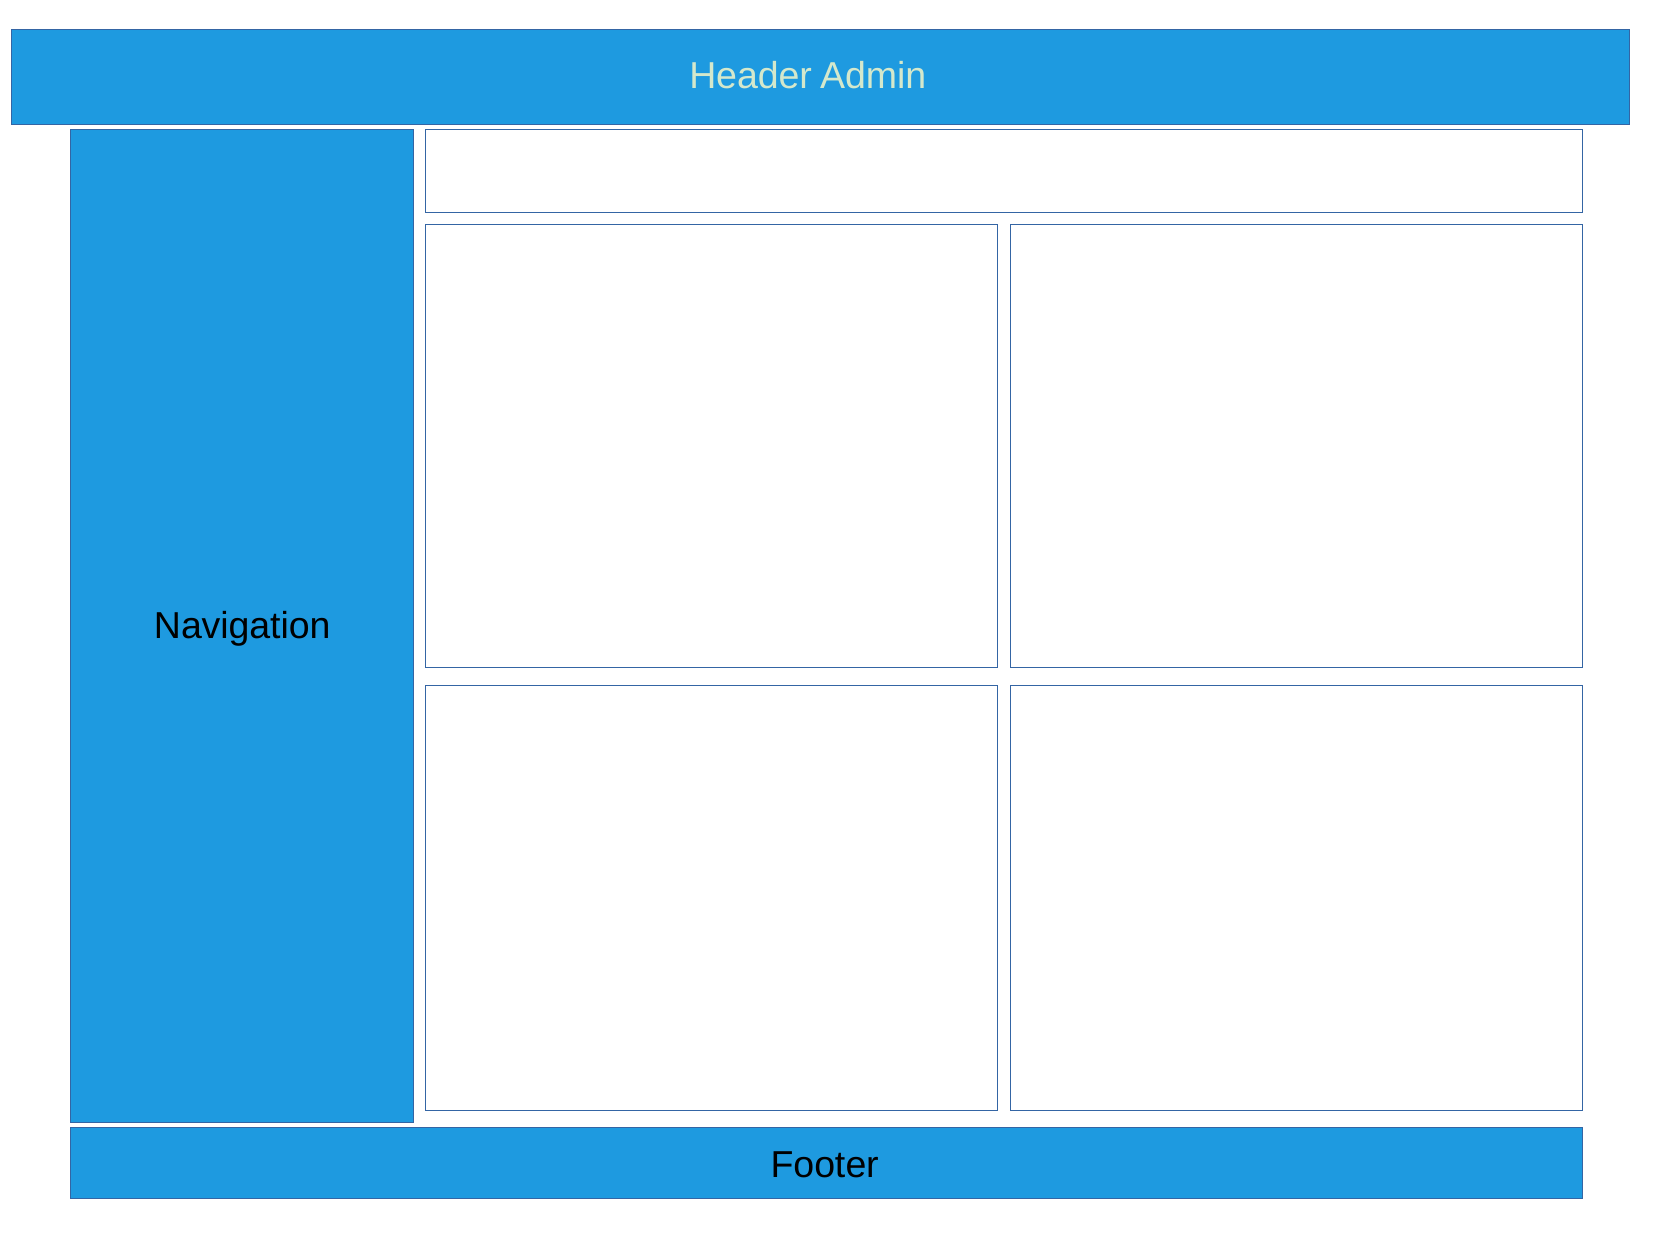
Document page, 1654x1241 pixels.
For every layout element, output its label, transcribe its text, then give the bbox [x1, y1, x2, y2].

text_box [1010, 685, 1583, 1111]
text_box Header Admin [674, 47, 942, 105]
text_box [425, 129, 1583, 213]
text_box [1010, 224, 1583, 668]
text_box Navigation [70, 129, 414, 1123]
text_box Footer [755, 1136, 894, 1193]
text_box [11, 29, 1630, 125]
text_box [425, 224, 998, 668]
text_box [425, 685, 998, 1111]
text_box [70, 1127, 1583, 1199]
